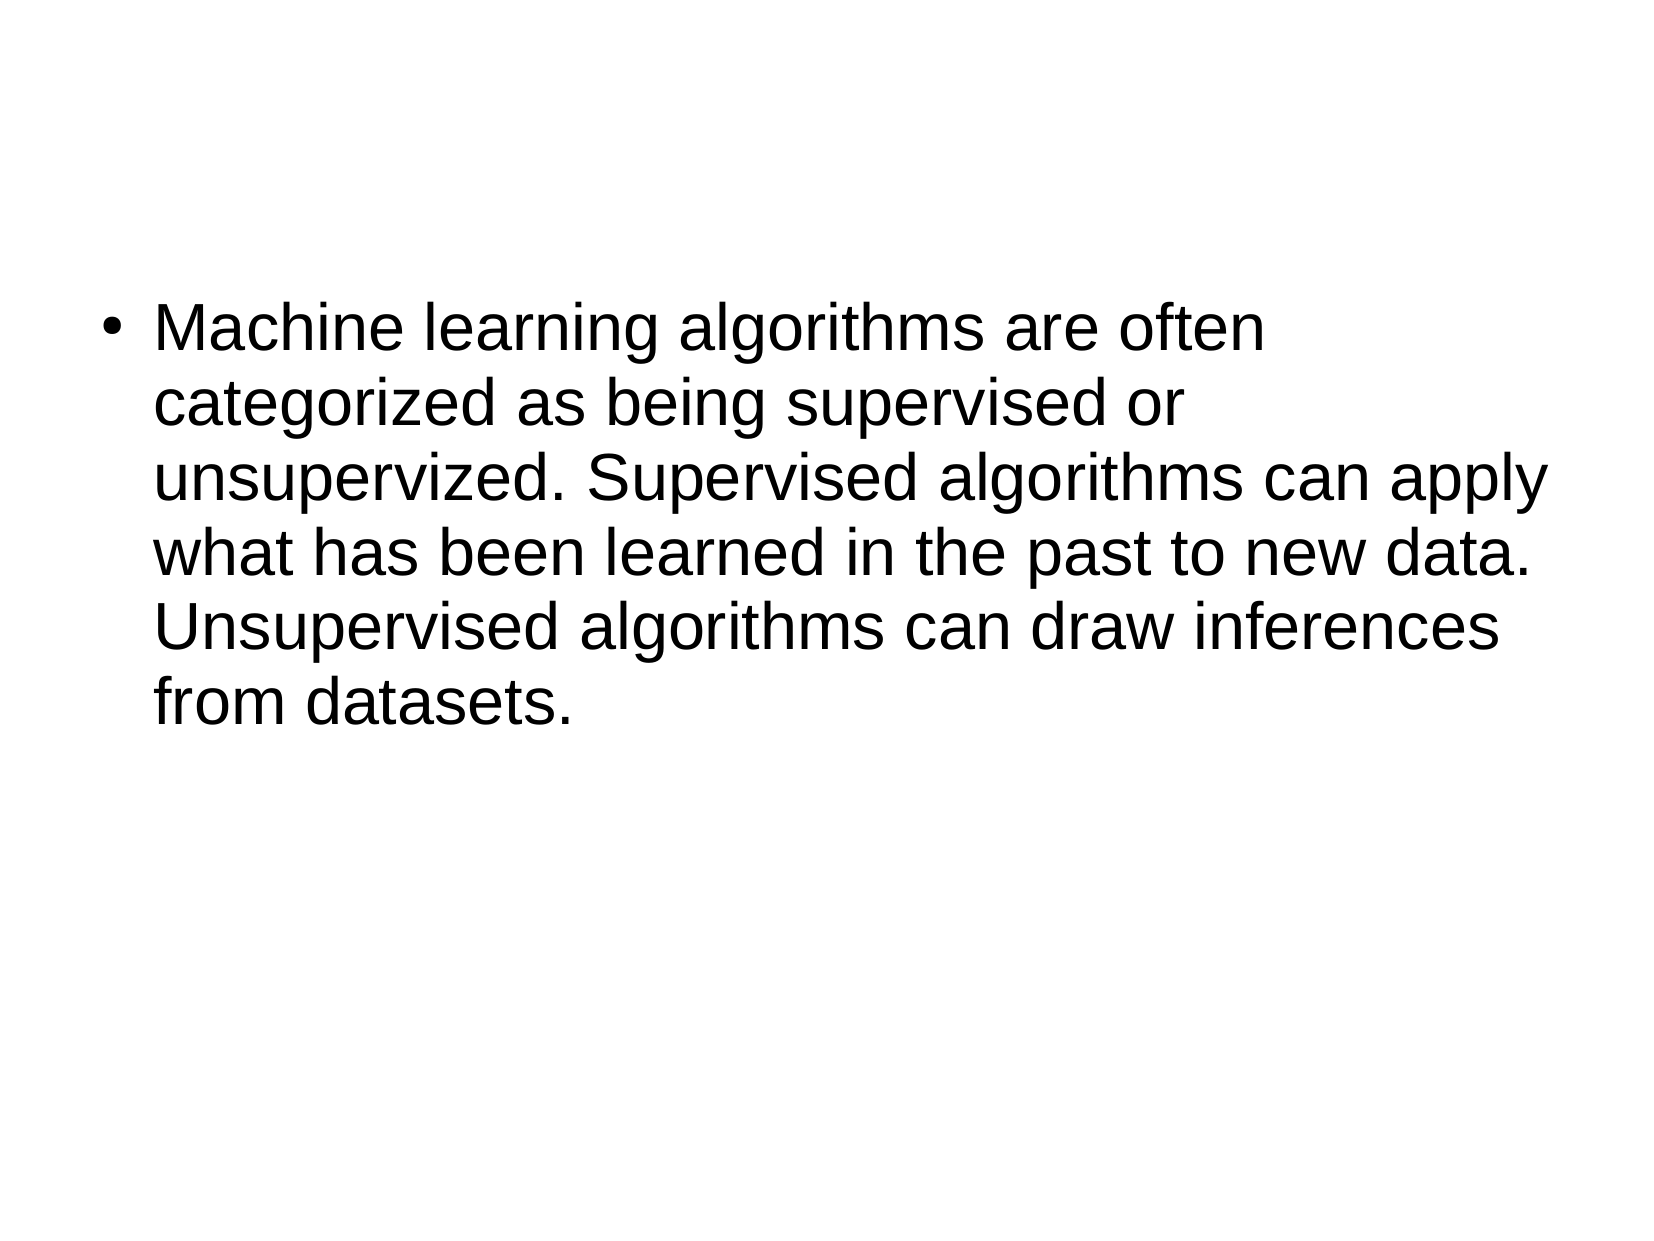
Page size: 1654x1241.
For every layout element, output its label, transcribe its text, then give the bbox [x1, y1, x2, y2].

list Machine learning algorithms are often categorized as being supervised or unsupervized. Supervised algorithms can apply what has been learned in the past to new data. Unsupervised algorithms can draw inferences from datasets. [82, 290, 1571, 1010]
